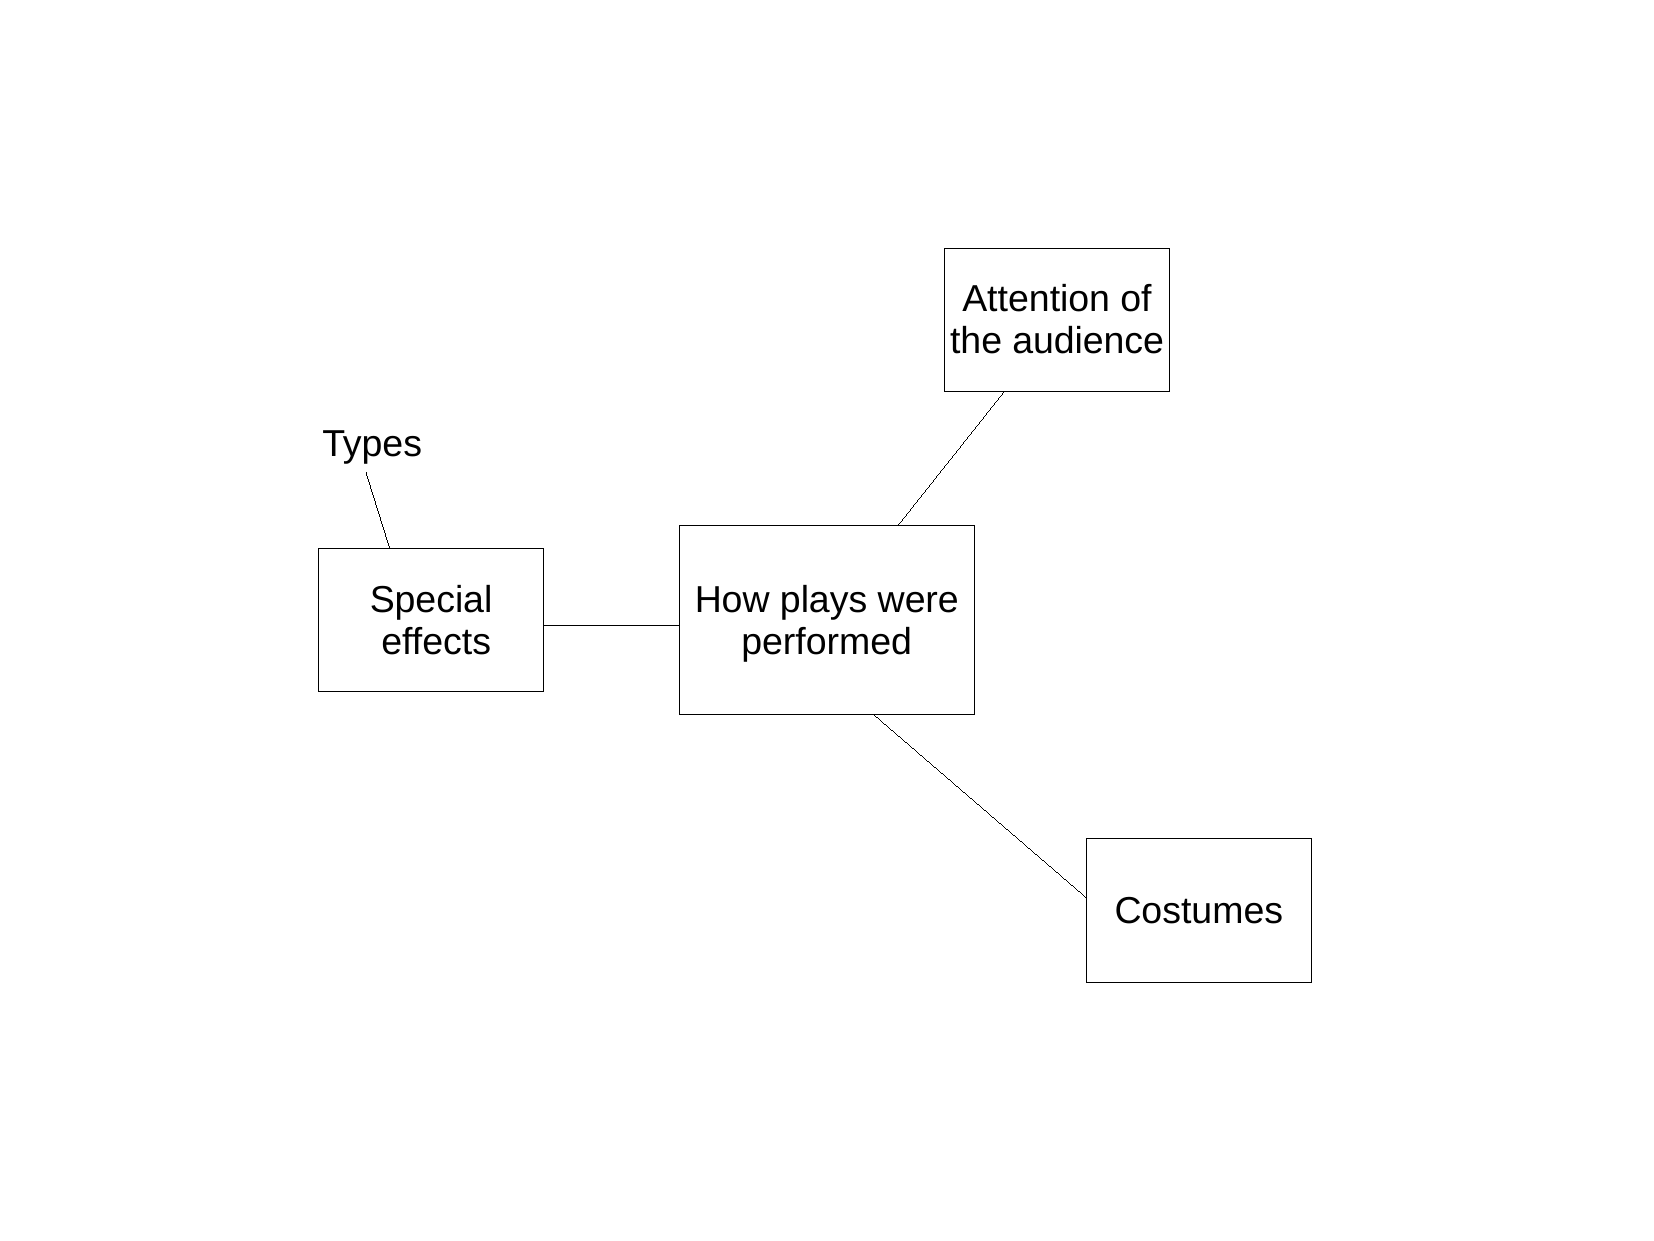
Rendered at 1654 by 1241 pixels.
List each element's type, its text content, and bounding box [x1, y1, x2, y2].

text_box Attention of the audience [944, 248, 1170, 392]
text_box Costumes [1086, 838, 1312, 983]
text_box Types [307, 415, 438, 473]
text_box How plays were performed [679, 525, 975, 715]
text_box Special effects [318, 548, 544, 692]
